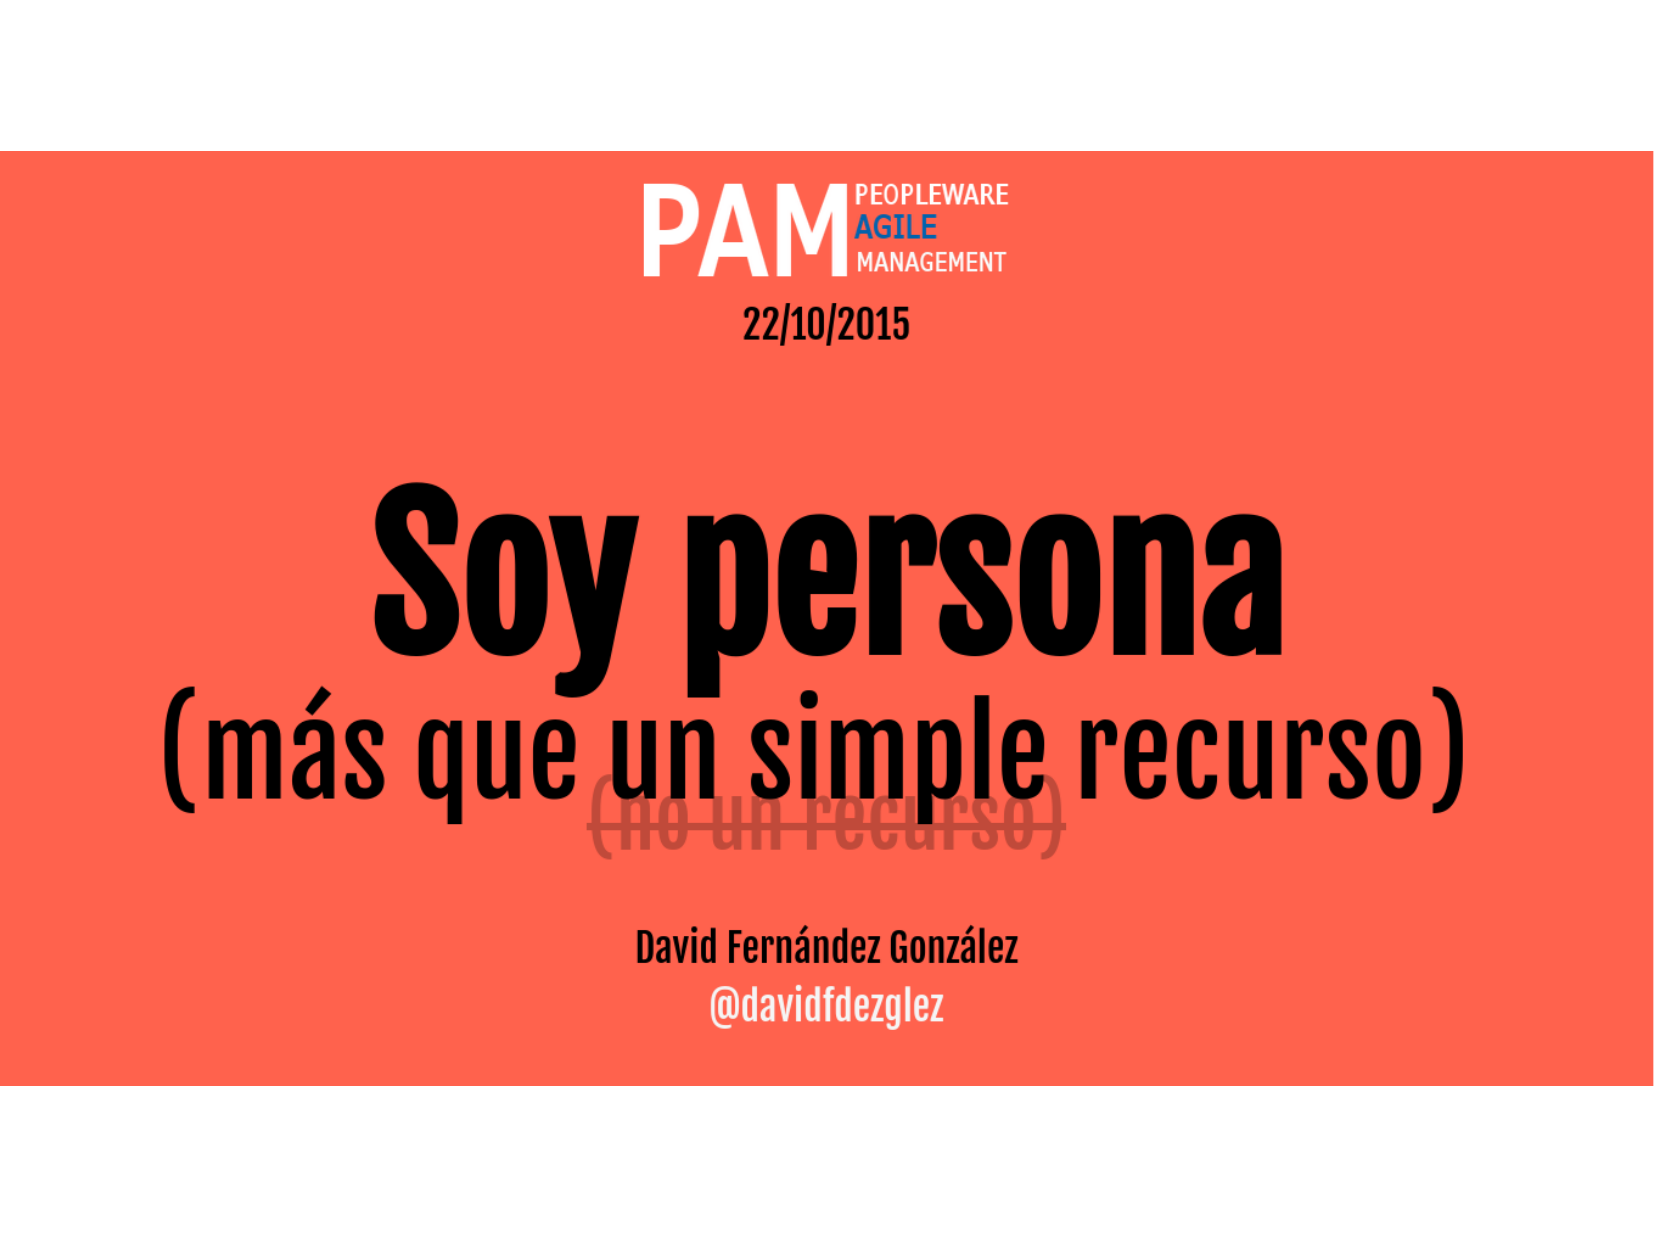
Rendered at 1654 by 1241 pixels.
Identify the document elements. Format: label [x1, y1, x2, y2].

picture [0, 151, 1654, 1086]
